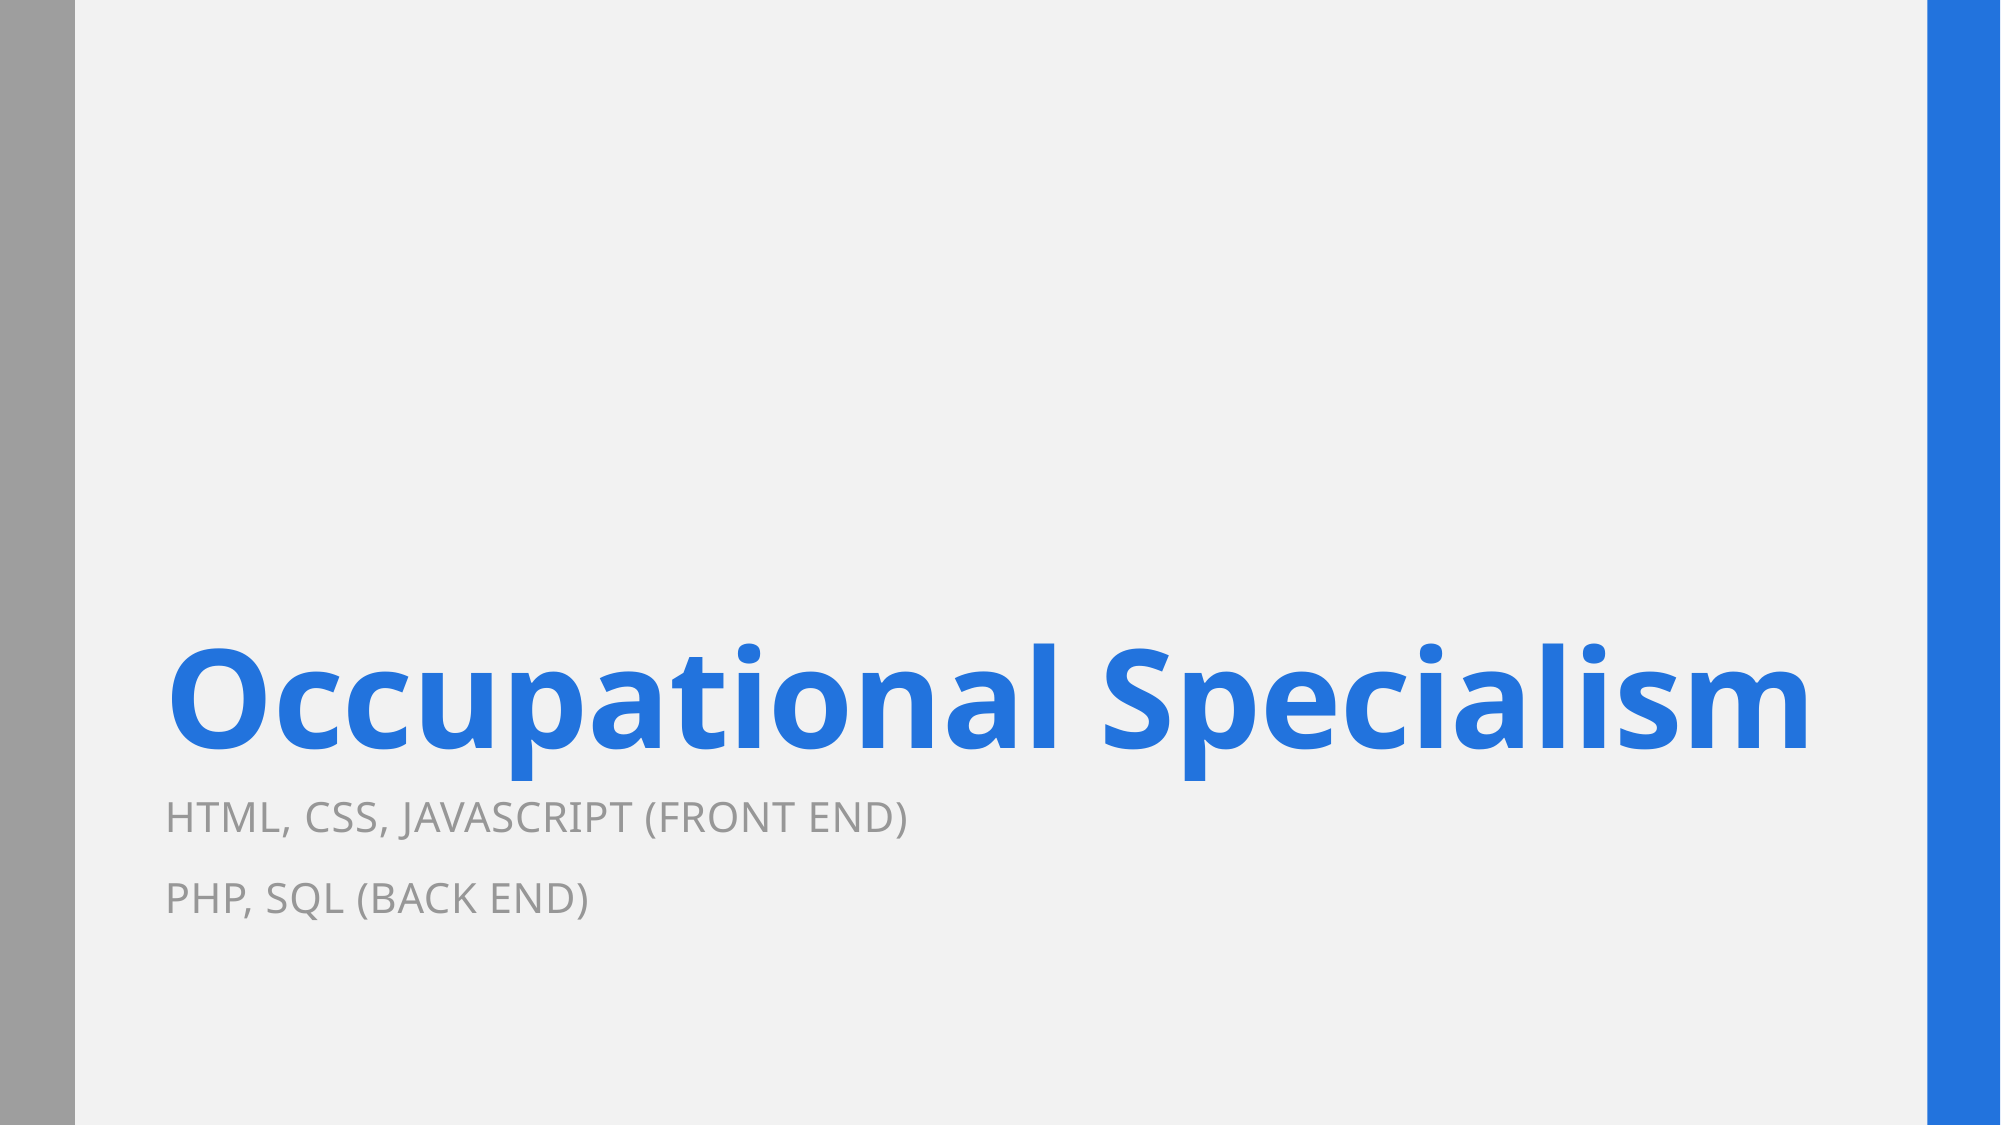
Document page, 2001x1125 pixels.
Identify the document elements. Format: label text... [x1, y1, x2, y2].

list Occupational Specialism [150, 60, 1850, 787]
list HTML, CSS, JAVASCRIPT (FRONT END) PHP, SQL (BACK END) [150, 787, 1850, 1065]
